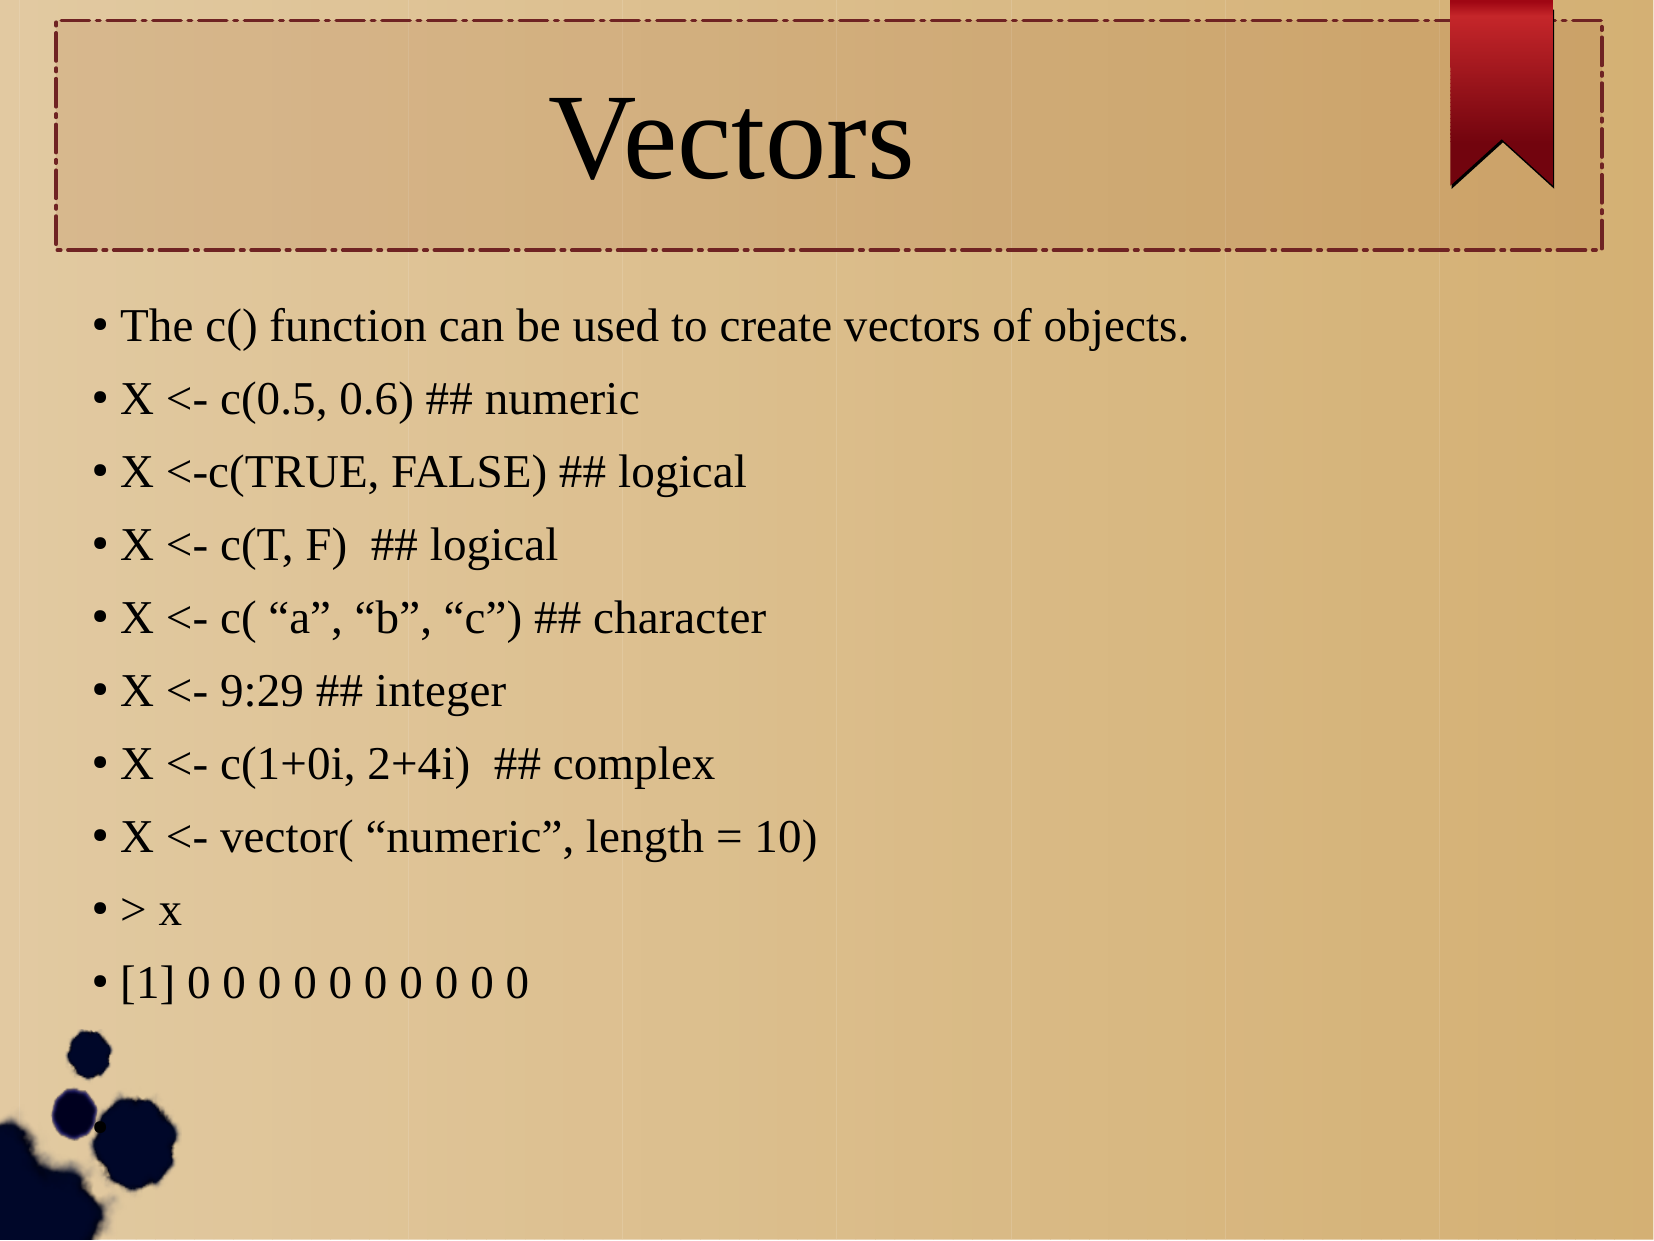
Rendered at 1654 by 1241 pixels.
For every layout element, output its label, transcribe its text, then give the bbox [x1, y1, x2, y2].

list The c() function can be used to create vectors of objects. X <- c(0.5, 0.6) ## numeric X <-c(TRUE, FALSE) ## logical X <- c(T, F) ## logical X <- c( “a”, “b”, “c”) ## character X <- 9:29 ## integer X <- c(1+0i, 2+4i) ## complex X <- vector( “numeric”, length = 10) > x [1] 0 0 0 0 0 0 0 0 0 0 [82, 299, 1571, 1019]
title Vectors [82, 47, 1412, 229]
